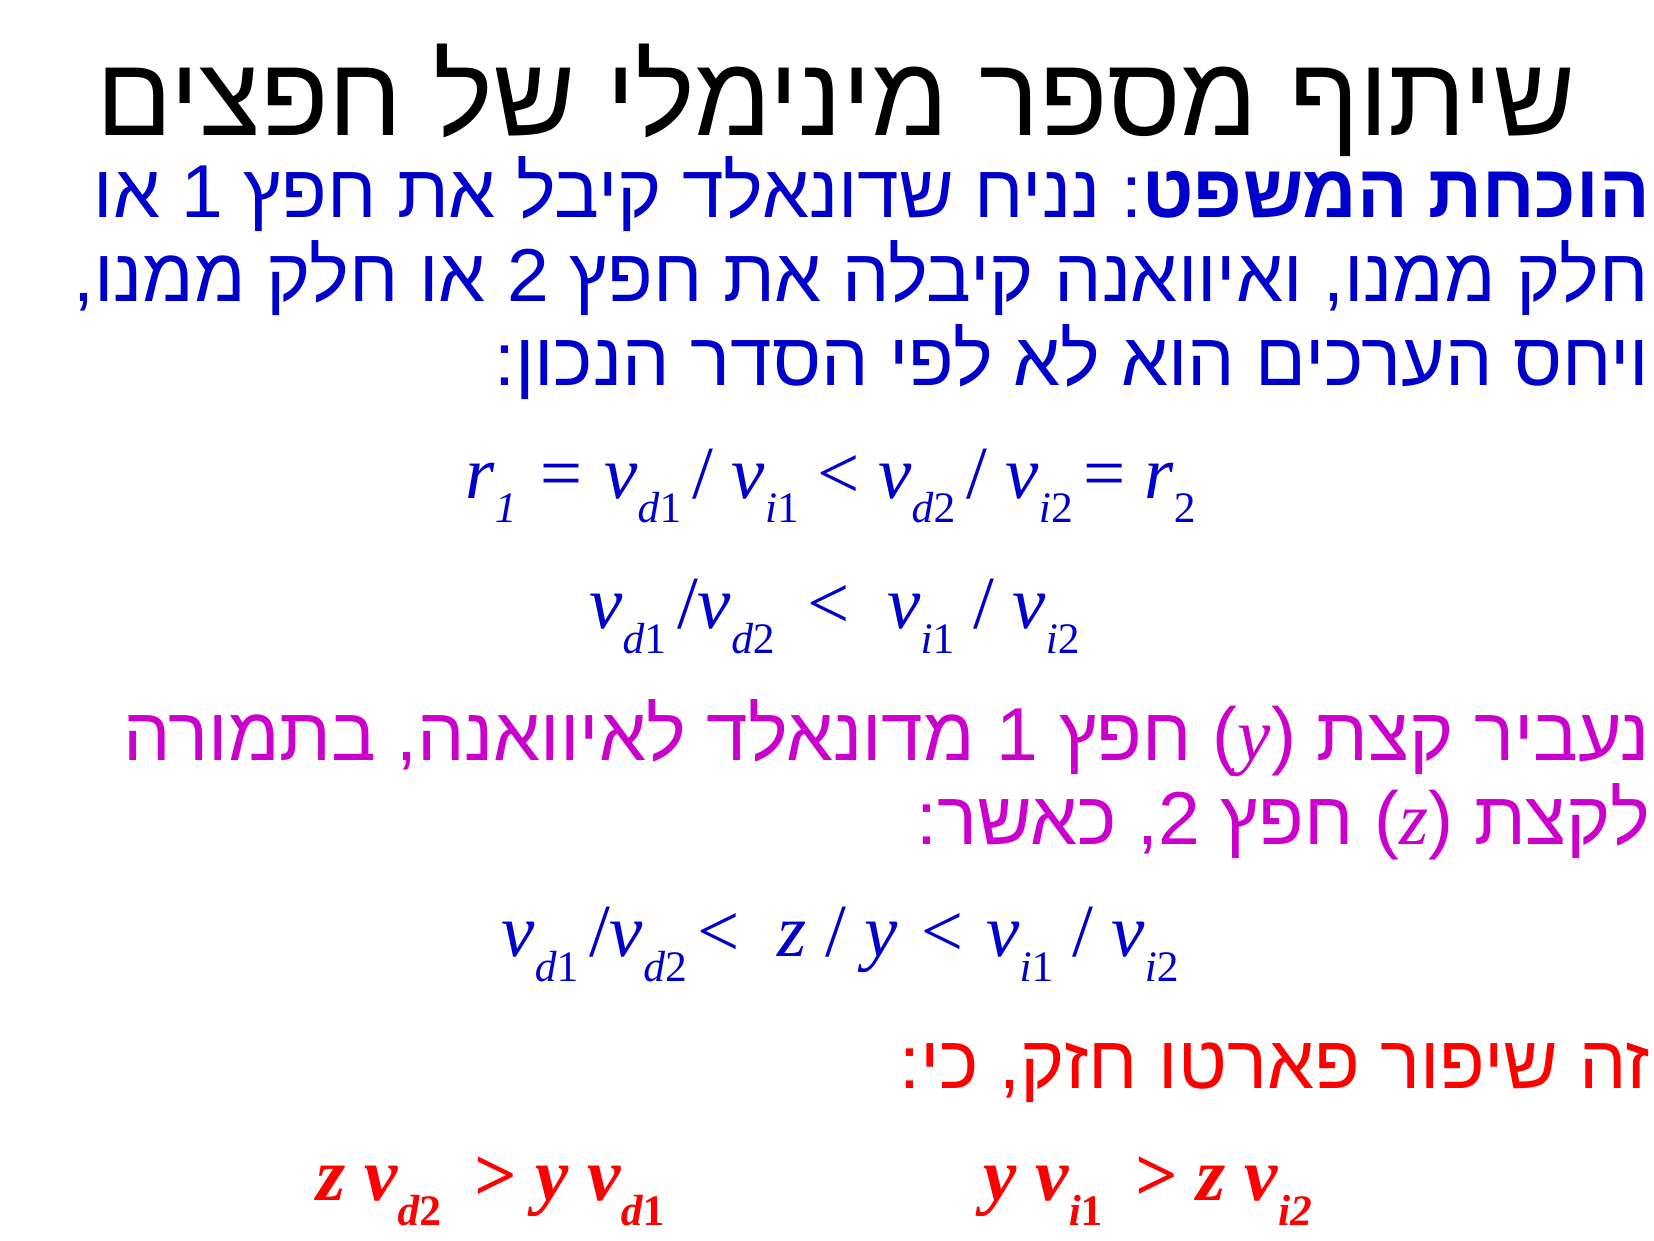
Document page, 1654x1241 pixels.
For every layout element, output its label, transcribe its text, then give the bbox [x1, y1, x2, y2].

title שיתוף מספר מינימלי של חפצים [18, 15, 1654, 178]
list הוכחת המשפט: נניח שדונאלד קיבל את חפץ 1 או חלק ממנו, ואיוואנה קיבלה את חפץ 2 או חלק ממנו, ויחס הערכים הוא לא לפי הסדר הנכון: r1 = vd1 / vi1 < vd2 / vi2 = r2 vd1 /vd2 < vi1 / vi2 נעביר קצת (y) חפץ 1 מדונאלד לאיוואנה, בתמורה לקצת (z) חפץ 2, כאשר: vd1 /vd2 < z / y < vi1 / vi2 זה שיפור פארטו חזק, כי: z vd2 > y vd1 y vi1 > z vi2 [11, 150, 1651, 1202]
